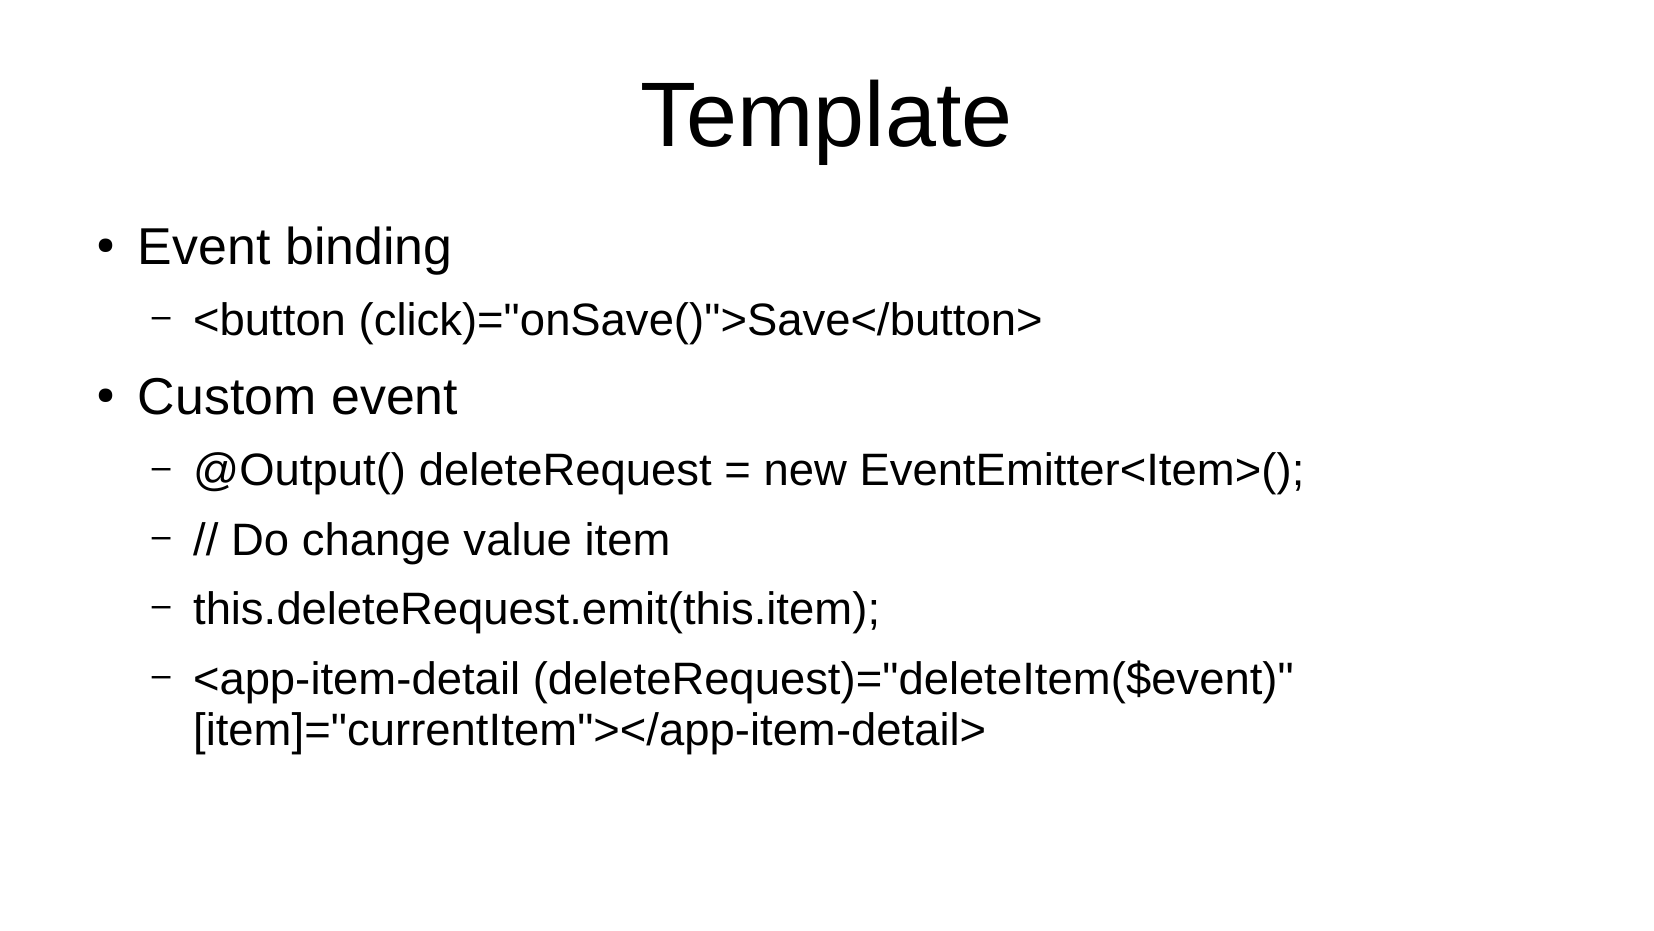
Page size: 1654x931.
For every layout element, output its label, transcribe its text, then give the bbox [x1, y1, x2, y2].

list Event binding <button (click)="onSave()">Save</button> Custom event @Output() deleteRequest = new EventEmitter<Item>(); // Do change value item this.deleteRequest.emit(this.item); <app-item-detail (deleteRequest)="deleteItem($event)" [item]="currentItem"></app-item-detail> [82, 217, 1571, 758]
title Template [82, 37, 1571, 193]
